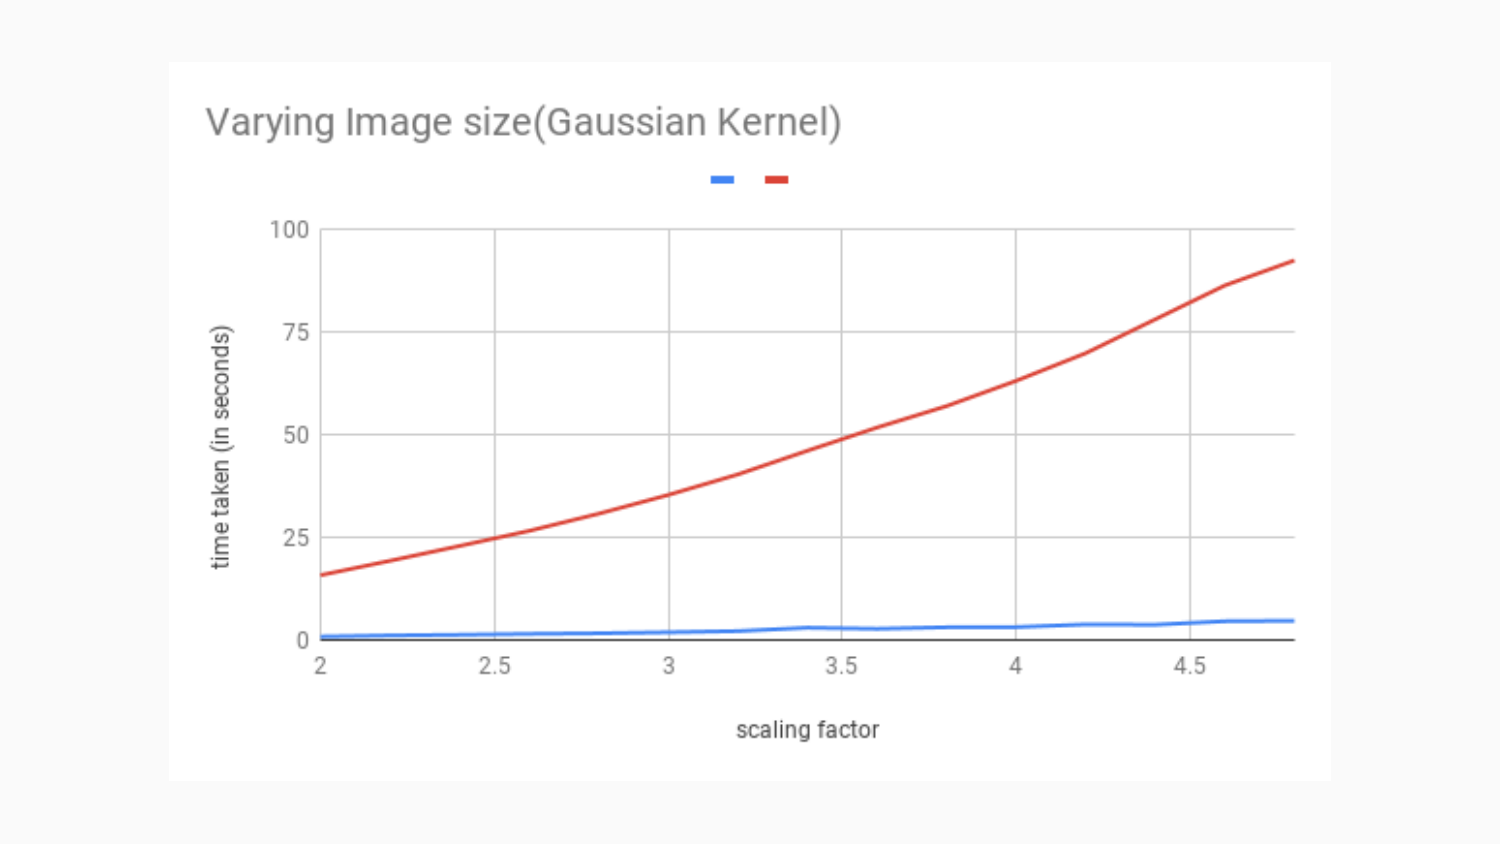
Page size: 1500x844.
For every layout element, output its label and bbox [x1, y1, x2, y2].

picture [169, 62, 1331, 781]
